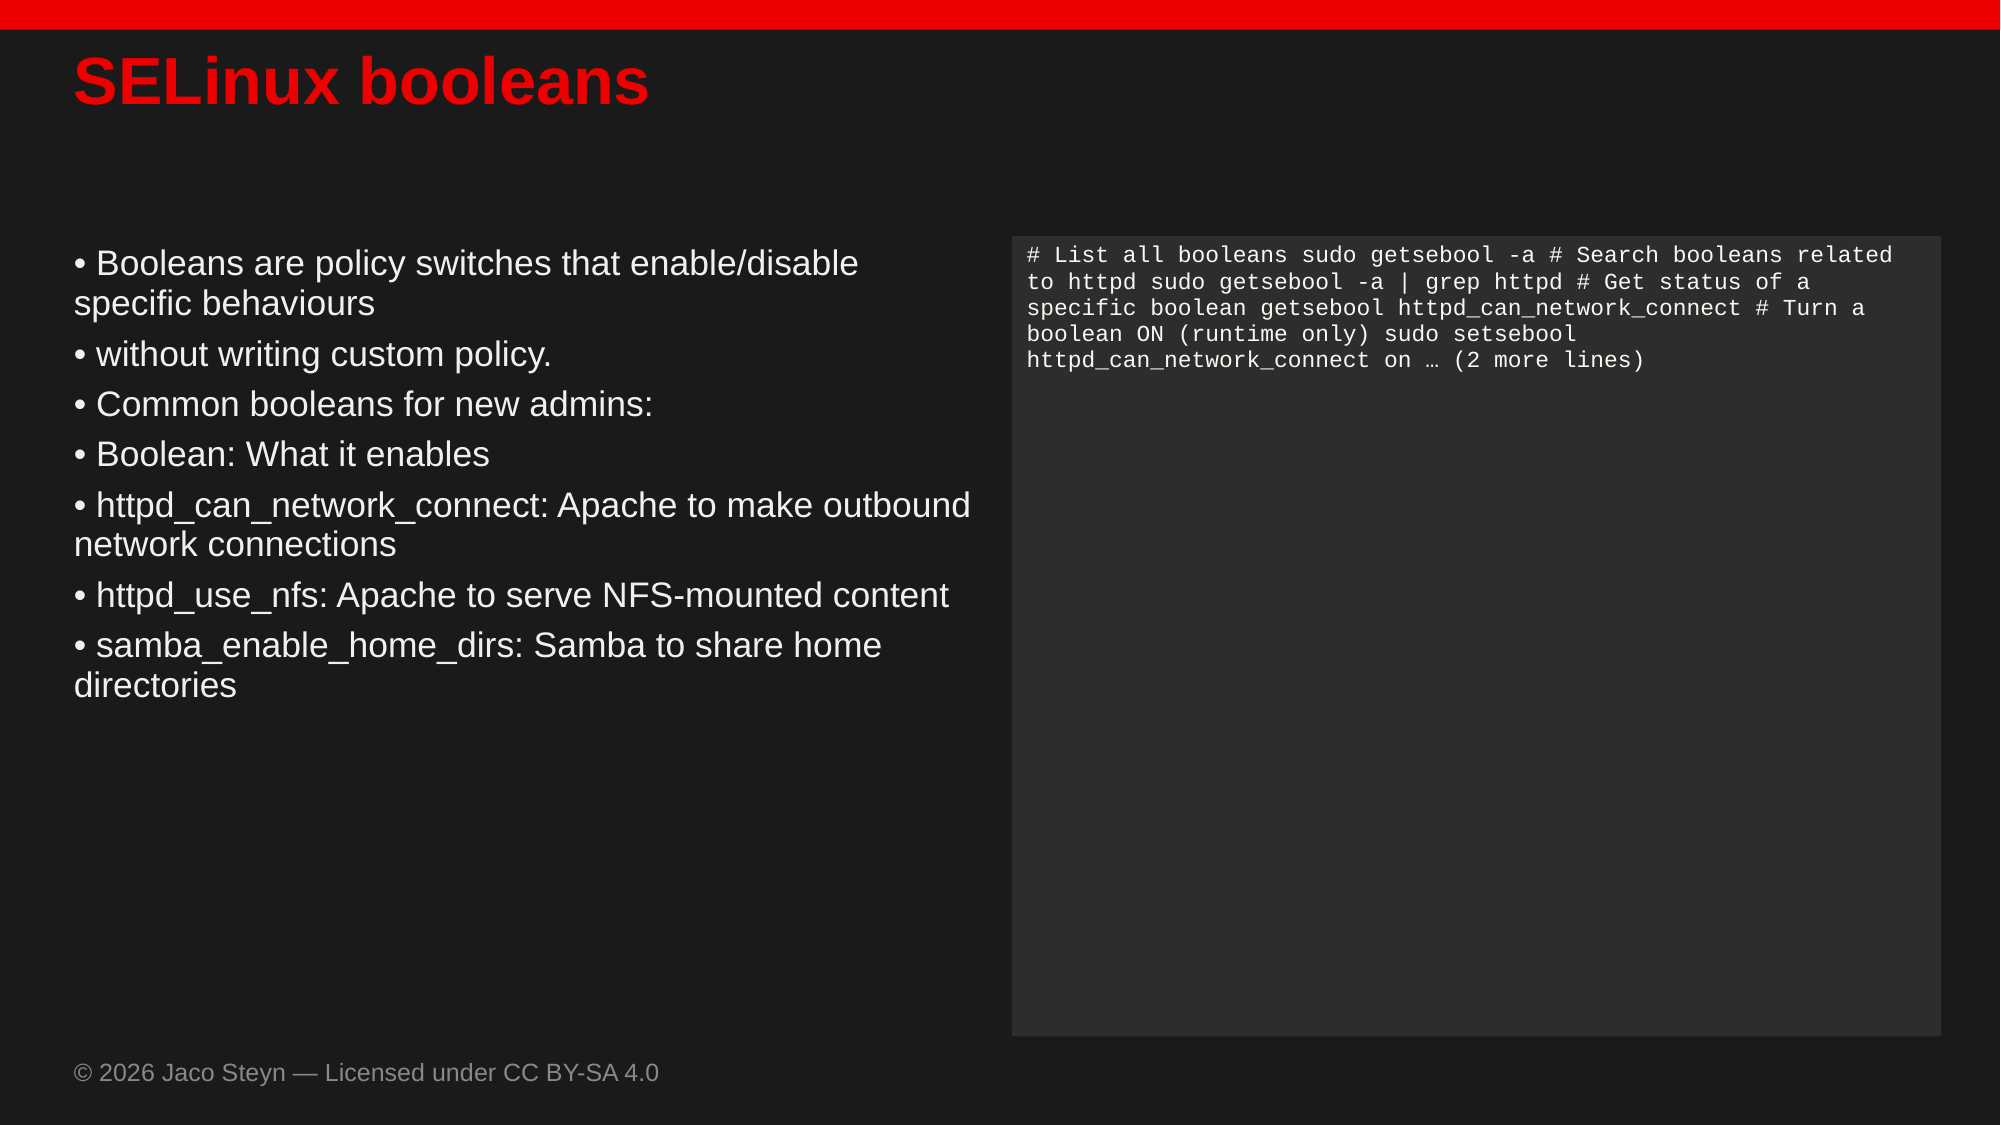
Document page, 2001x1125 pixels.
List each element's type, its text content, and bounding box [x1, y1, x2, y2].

text_box • Booleans are policy switches that enable/disable specific behaviours • without writing custom policy. • Common booleans for new admins: • Boolean: What it enables • httpd_can_network_connect: Apache to make outbound network connections • httpd_use_nfs: Apache to serve NFS-mounted content • samba_enable_home_dirs: Samba to share home directories [59, 236, 989, 1037]
text_box © 2026 Jaco Steyn — Licensed under CC BY-SA 4.0 [59, 1051, 1942, 1093]
text_box SELinux booleans [59, 36, 1942, 208]
text_box # List all booleans sudo getsebool -a # Search booleans related to httpd sudo getsebool -a | grep httpd # Get status of a specific boolean getsebool httpd_can_network_connect # Turn a boolean ON (runtime only) sudo setsebool httpd_can_network_connect on … (2 more lines) [1011, 236, 1942, 1037]
text_box [0, 0, 2001, 30]
